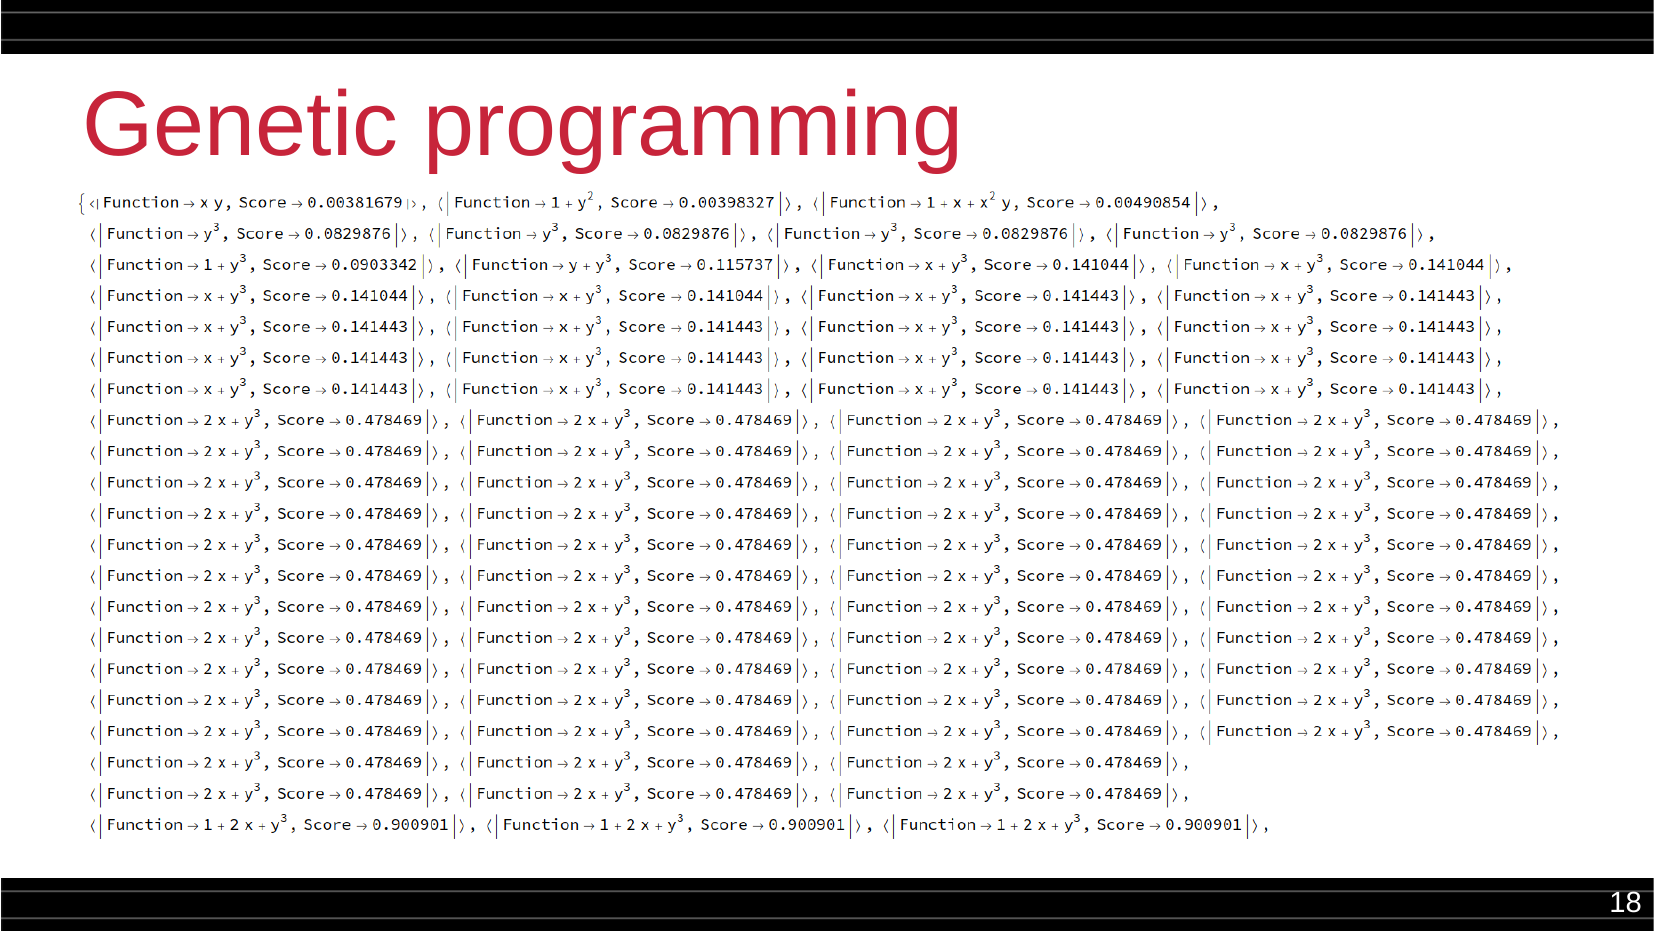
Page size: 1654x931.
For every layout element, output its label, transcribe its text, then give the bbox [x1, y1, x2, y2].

title Genetic programming [82, 45, 1571, 183]
picture [1, 878, 1654, 931]
picture [70, 183, 1595, 840]
picture [1, 0, 1654, 54]
